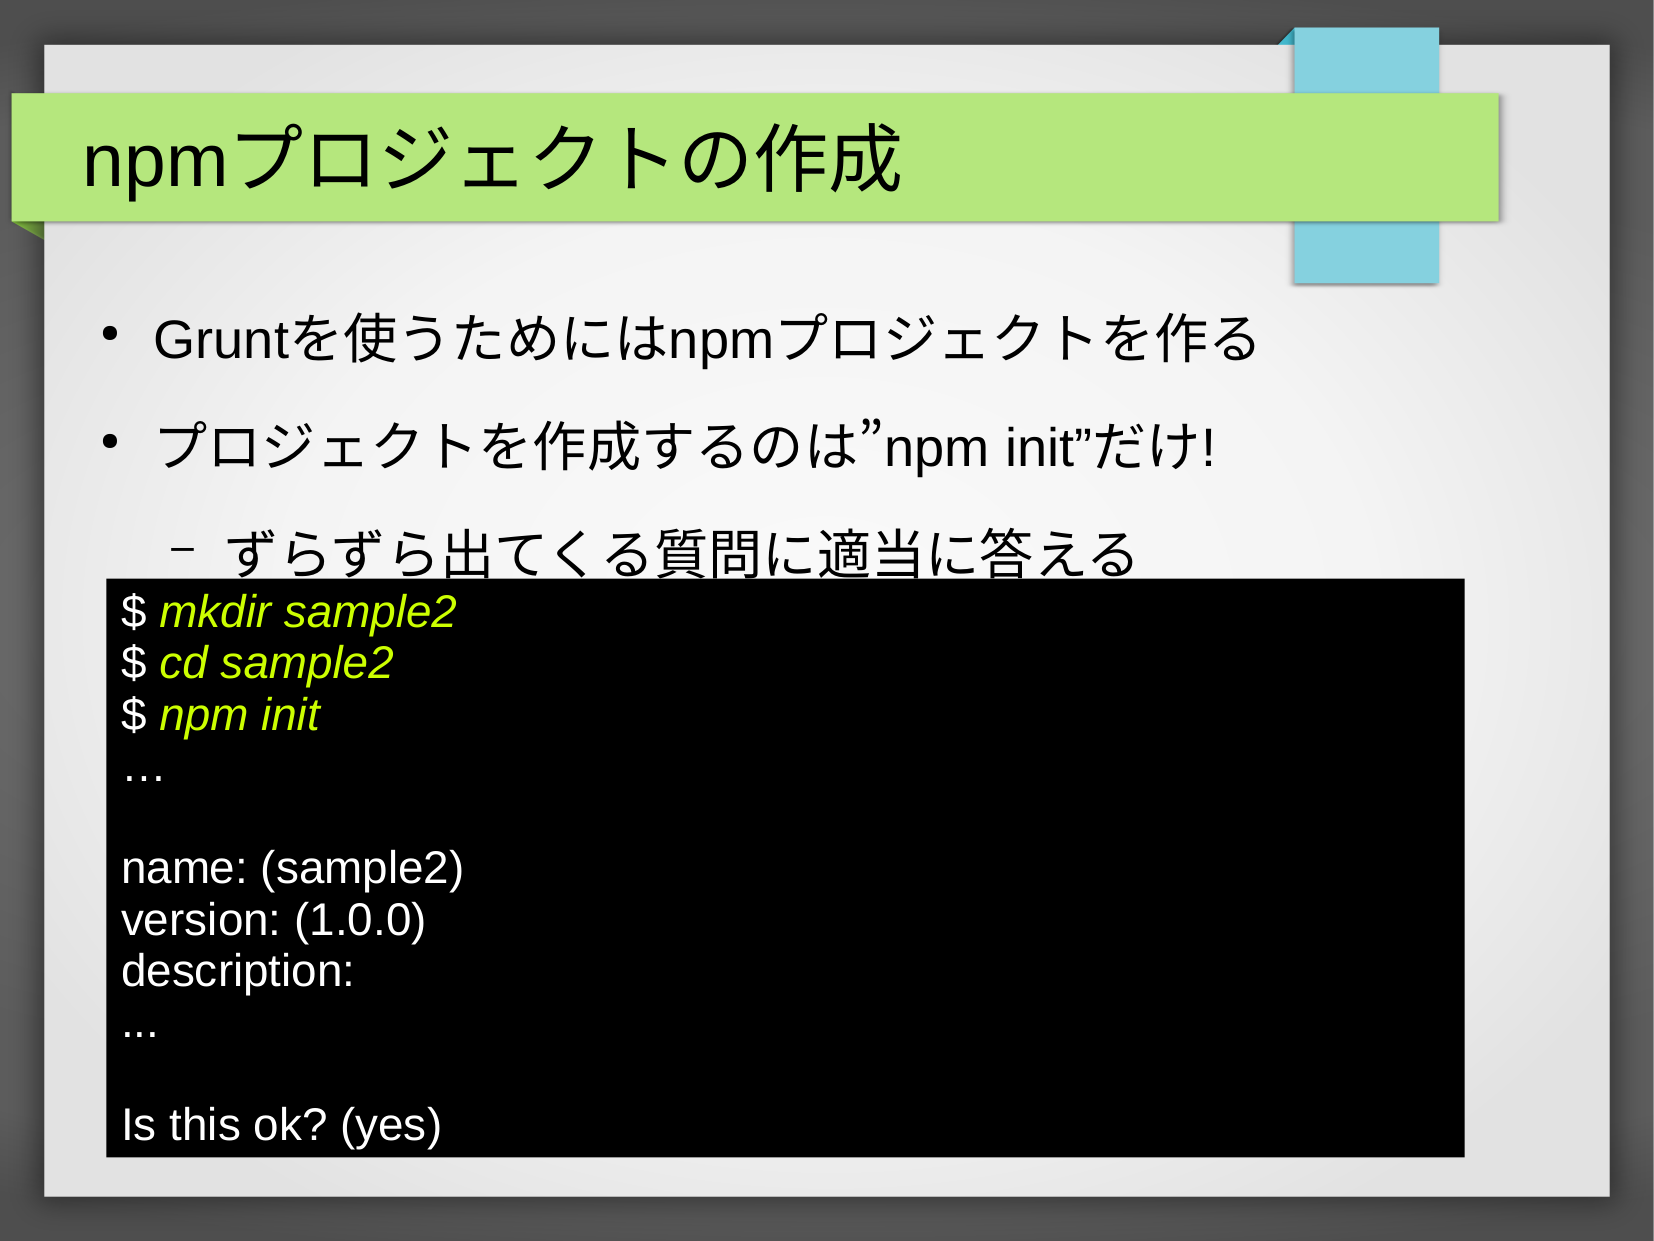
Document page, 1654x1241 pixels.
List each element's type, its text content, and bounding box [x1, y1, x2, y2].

text_box $ mkdir sample2 $ cd sample2 $ npm init … name: (sample2) version: (1.0.0) description: ... Is this ok? (yes) [106, 578, 1465, 1158]
list Gruntを使うためにはnpmプロジェクトを作る プロジェクトを作成するのは”npm init”だけ! ずらずら出てくる質問に適当に答える [82, 295, 1571, 1015]
title npmプロジェクトの作成 [82, 94, 1264, 213]
picture [0, 0, 1654, 1241]
